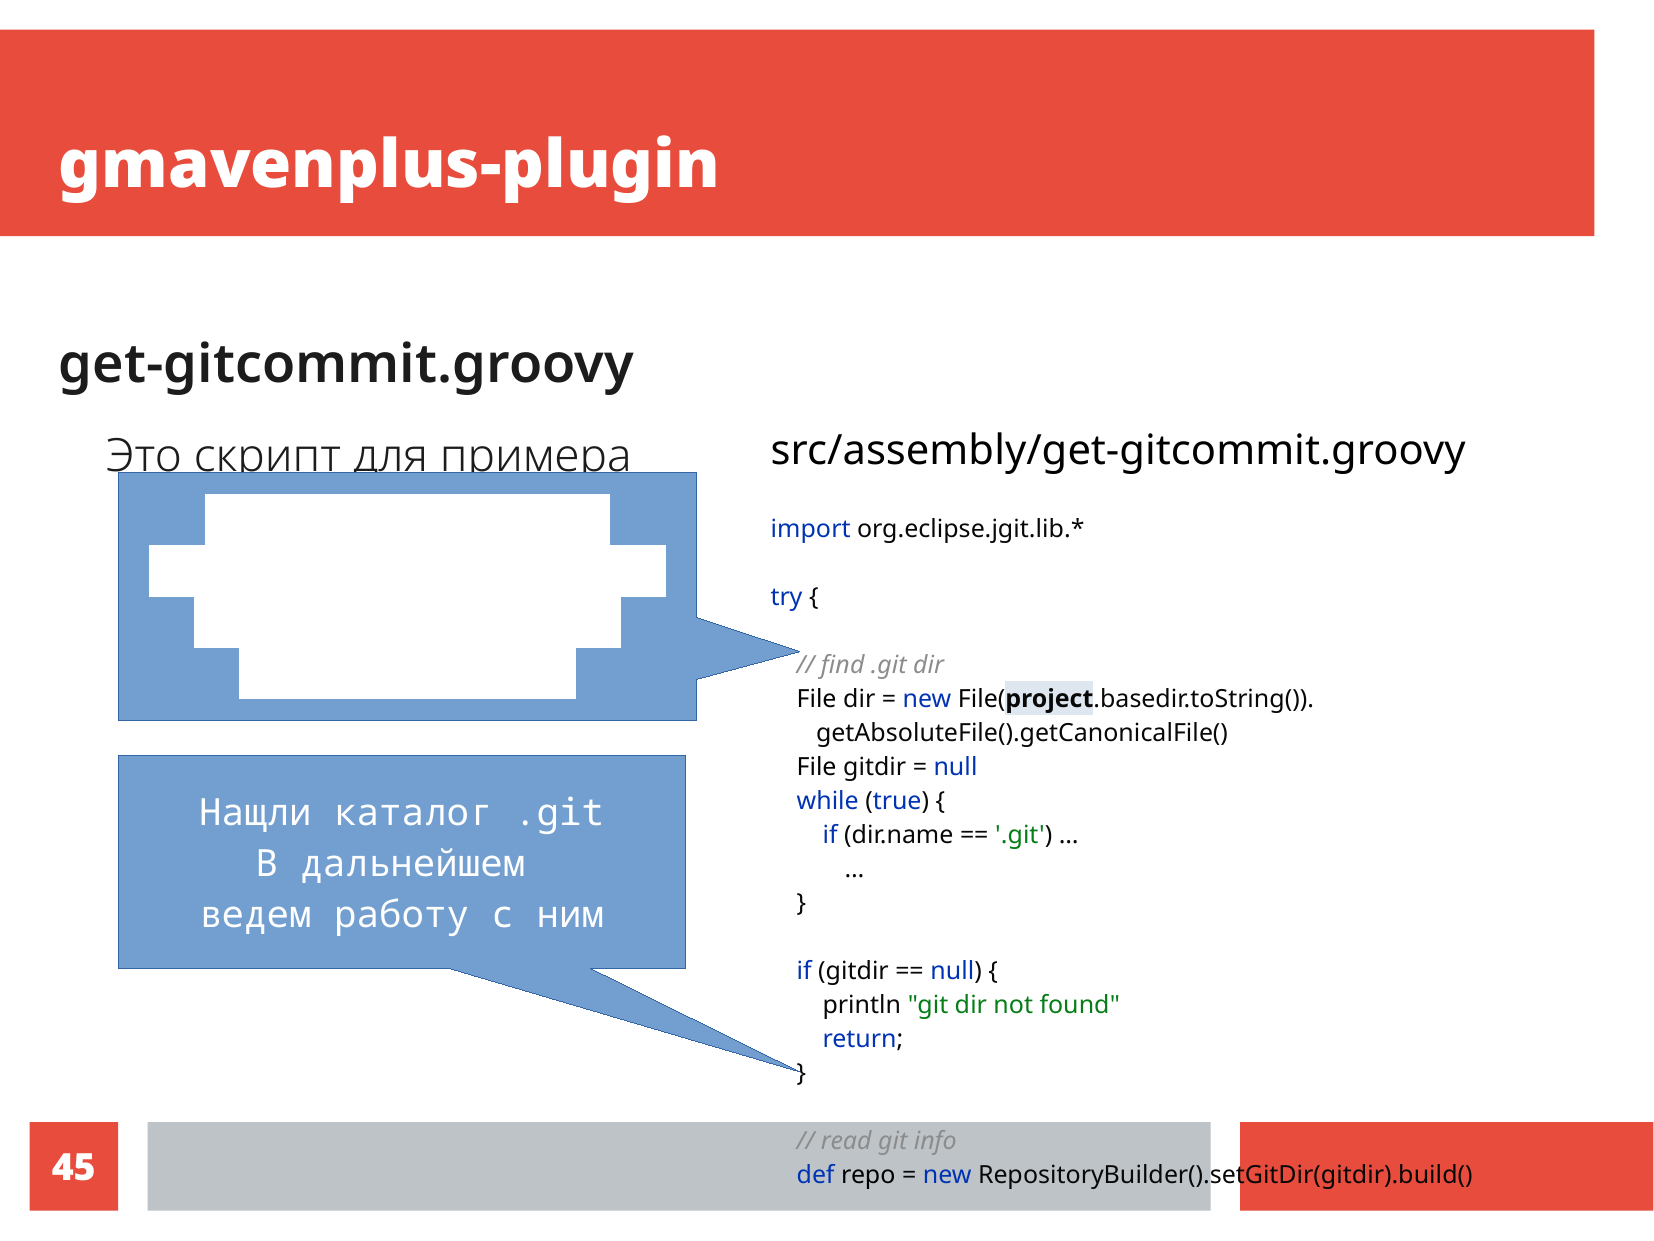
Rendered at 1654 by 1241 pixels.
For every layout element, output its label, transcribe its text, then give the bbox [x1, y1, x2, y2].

list get-gitcommit.groovy Это скрипт для примера [59, 324, 1565, 1093]
text_box src/assembly/get-gitcommit.groovy import org.eclipse.jgit.lib.* try { // find .git dir File dir = new File(project.basedir.toString()). getAbsoluteFile().getCanonicalFile() File gitdir = null while (true) { if (dir.name == '.git') … … } if (gitdir == null) { println "git dir not found" return; } // read git info def repo = new RepositoryBuilder().setGitDir(gitdir).build() [755, 412, 1595, 1099]
text_box Переменная project Это объект MavenProject Он предоставляется при запуске mvn [118, 472, 800, 721]
text_box Нащли каталог .git В дальнейшем ведем работу с ним [118, 755, 800, 1072]
title gmavenplus-plugin [59, 59, 1595, 207]
